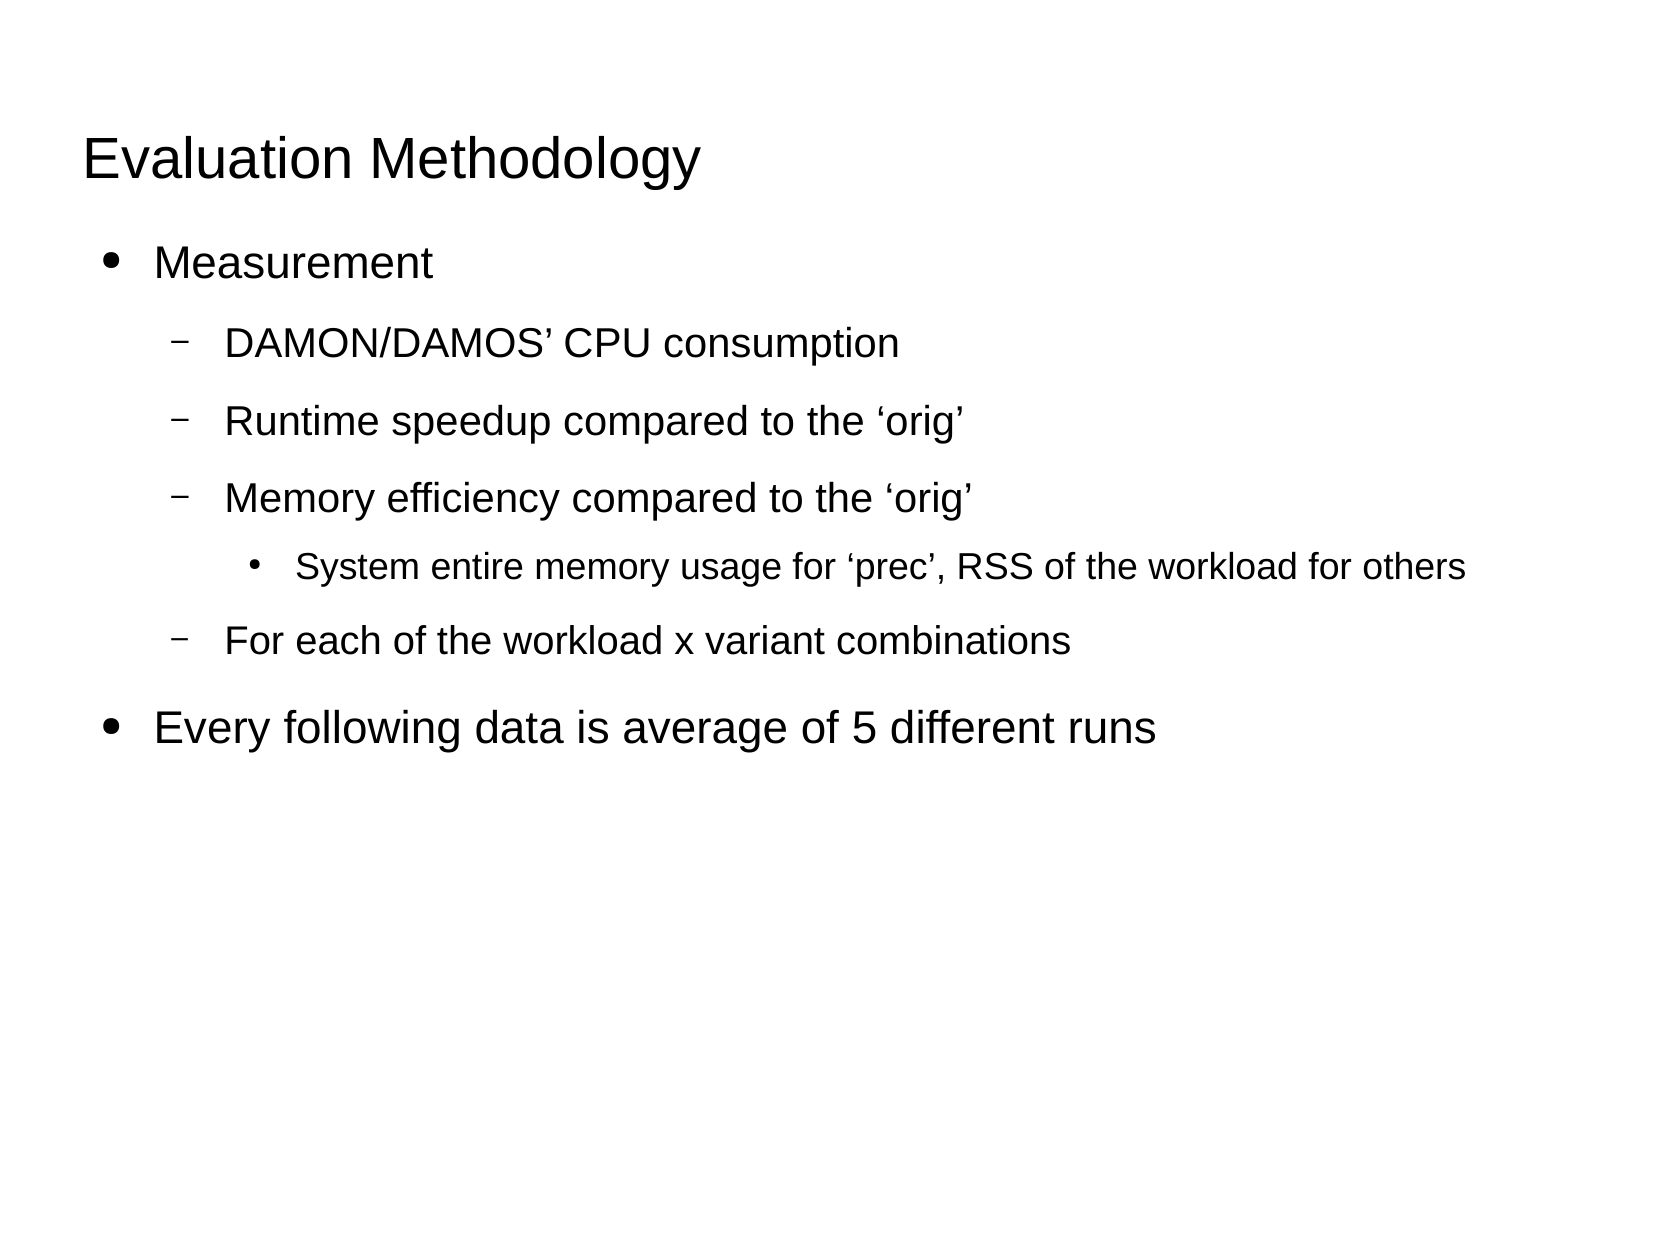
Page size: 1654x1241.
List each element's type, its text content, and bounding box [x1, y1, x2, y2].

list Measurement DAMON/DAMOS’ CPU consumption Runtime speedup compared to the ‘orig’ Memory efficiency compared to the ‘orig’ System entire memory usage for ‘prec’, RSS of the workload for others For each of the workload x variant combinations Every following data is average of 5 different runs [82, 236, 1571, 1111]
title Evaluation Methodology [82, 108, 1571, 210]
